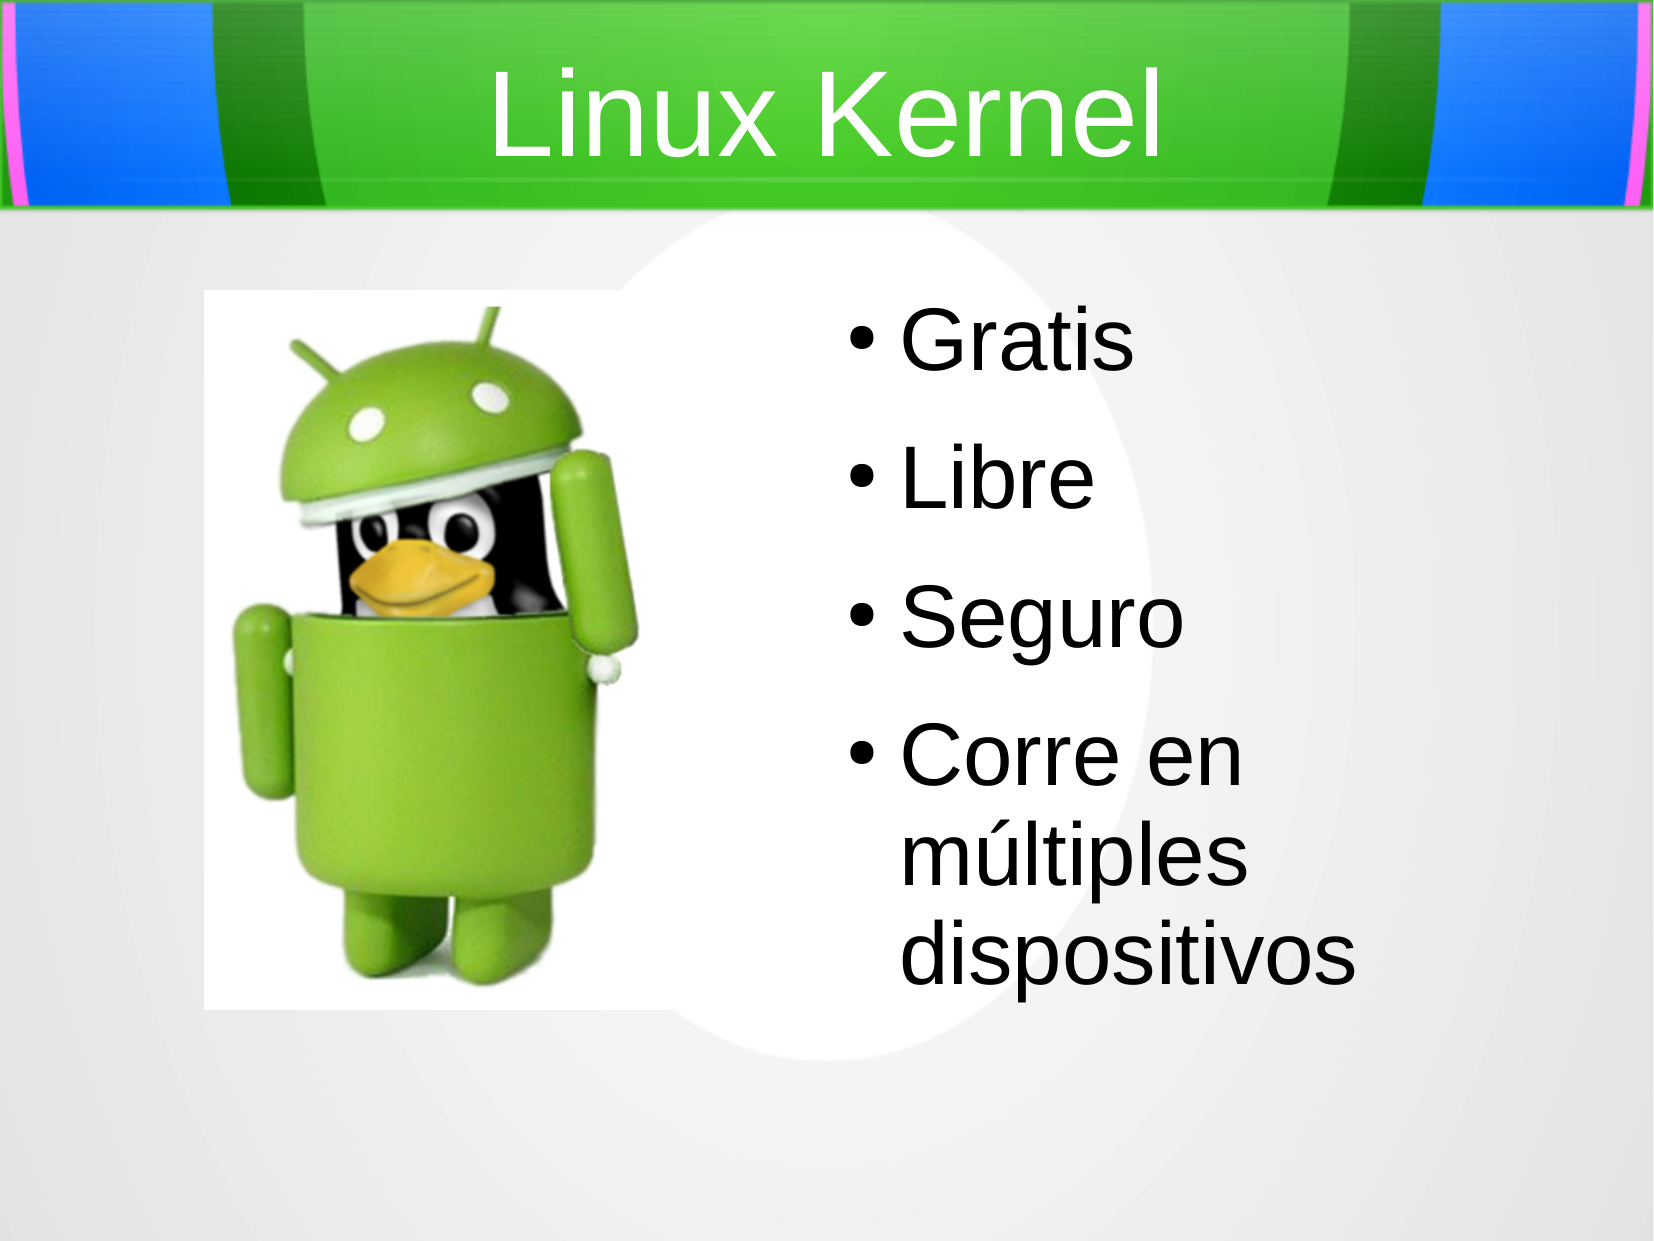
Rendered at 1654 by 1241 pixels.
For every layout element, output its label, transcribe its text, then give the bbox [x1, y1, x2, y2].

picture [0, 0, 1654, 1241]
title Linux Kernel [82, 45, 1571, 183]
list Gratis Libre Seguro Corre en múltiples dispositivos [828, 290, 1539, 1010]
